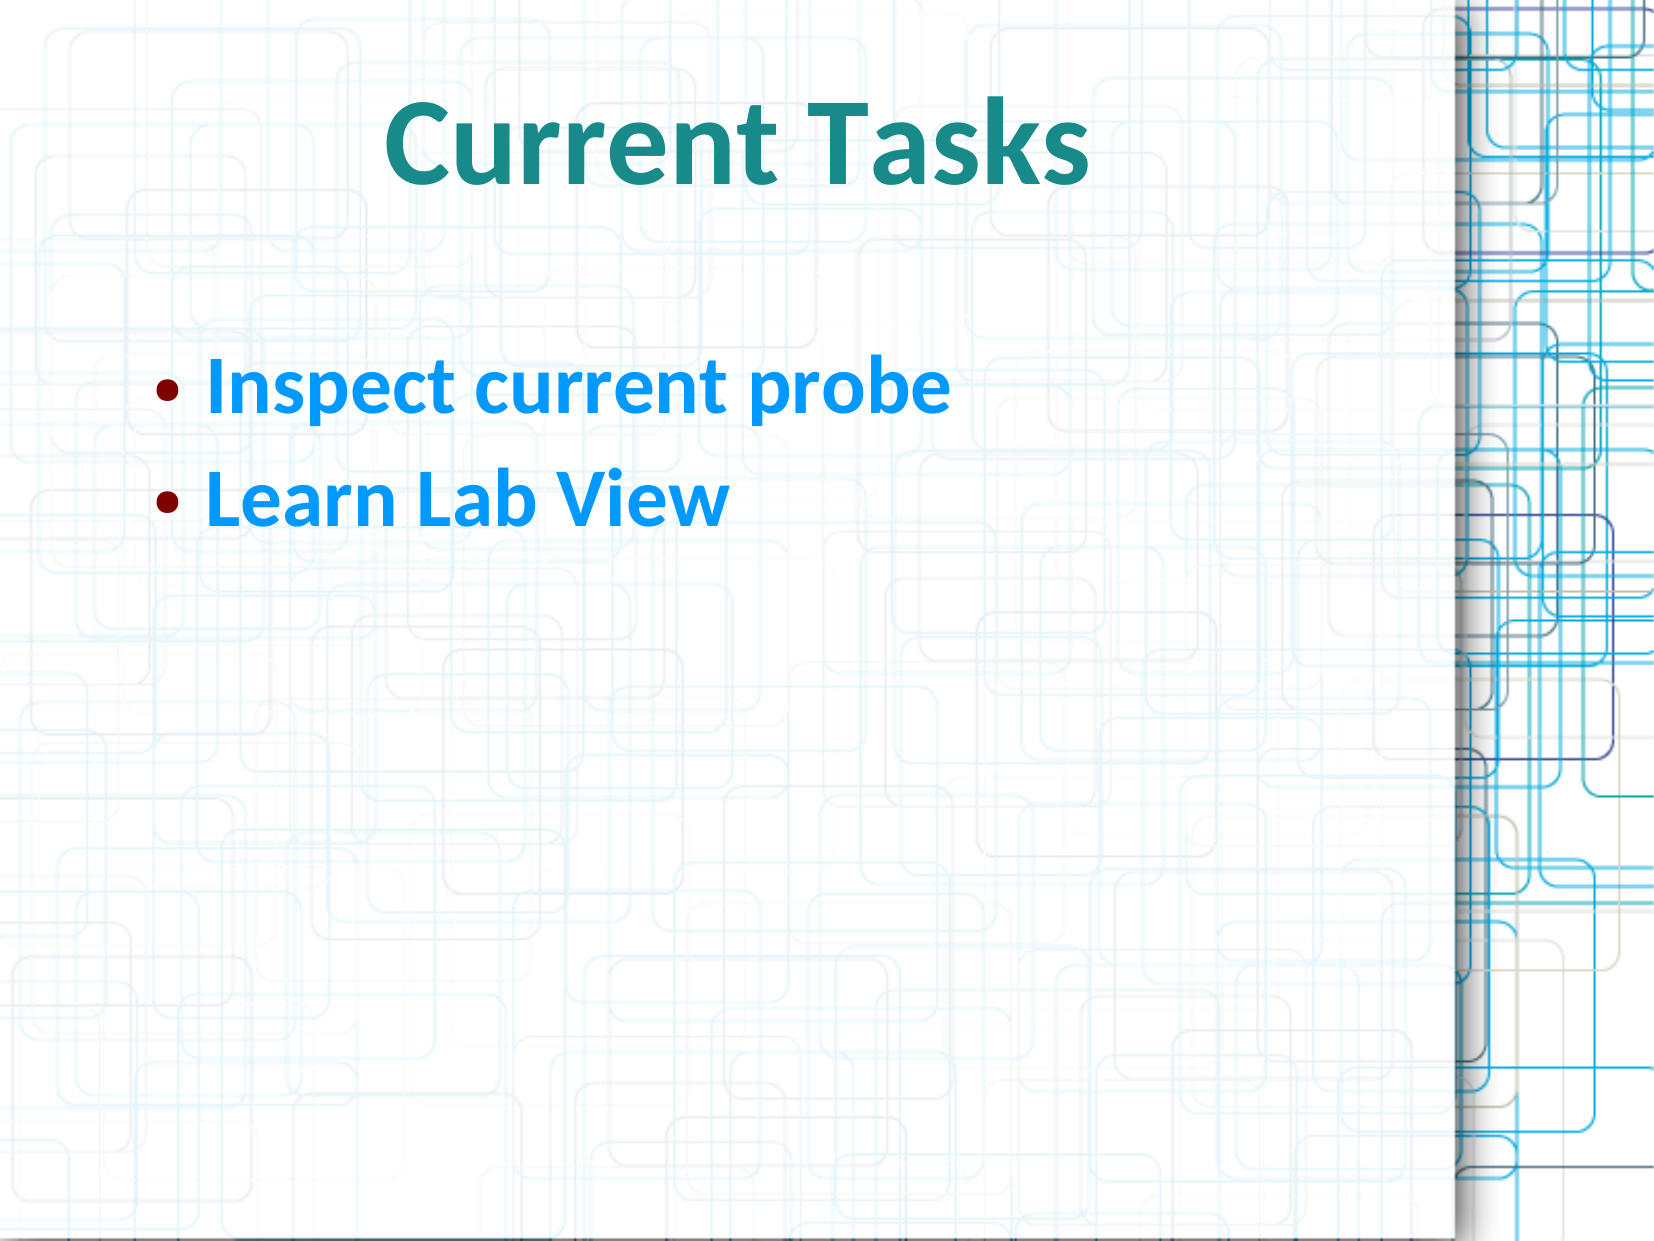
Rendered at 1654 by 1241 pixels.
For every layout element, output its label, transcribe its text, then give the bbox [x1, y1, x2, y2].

list Inspect current probe Learn Lab View [134, 350, 1426, 1133]
title Current Tasks [59, 49, 1418, 257]
picture [0, 0, 1654, 1241]
